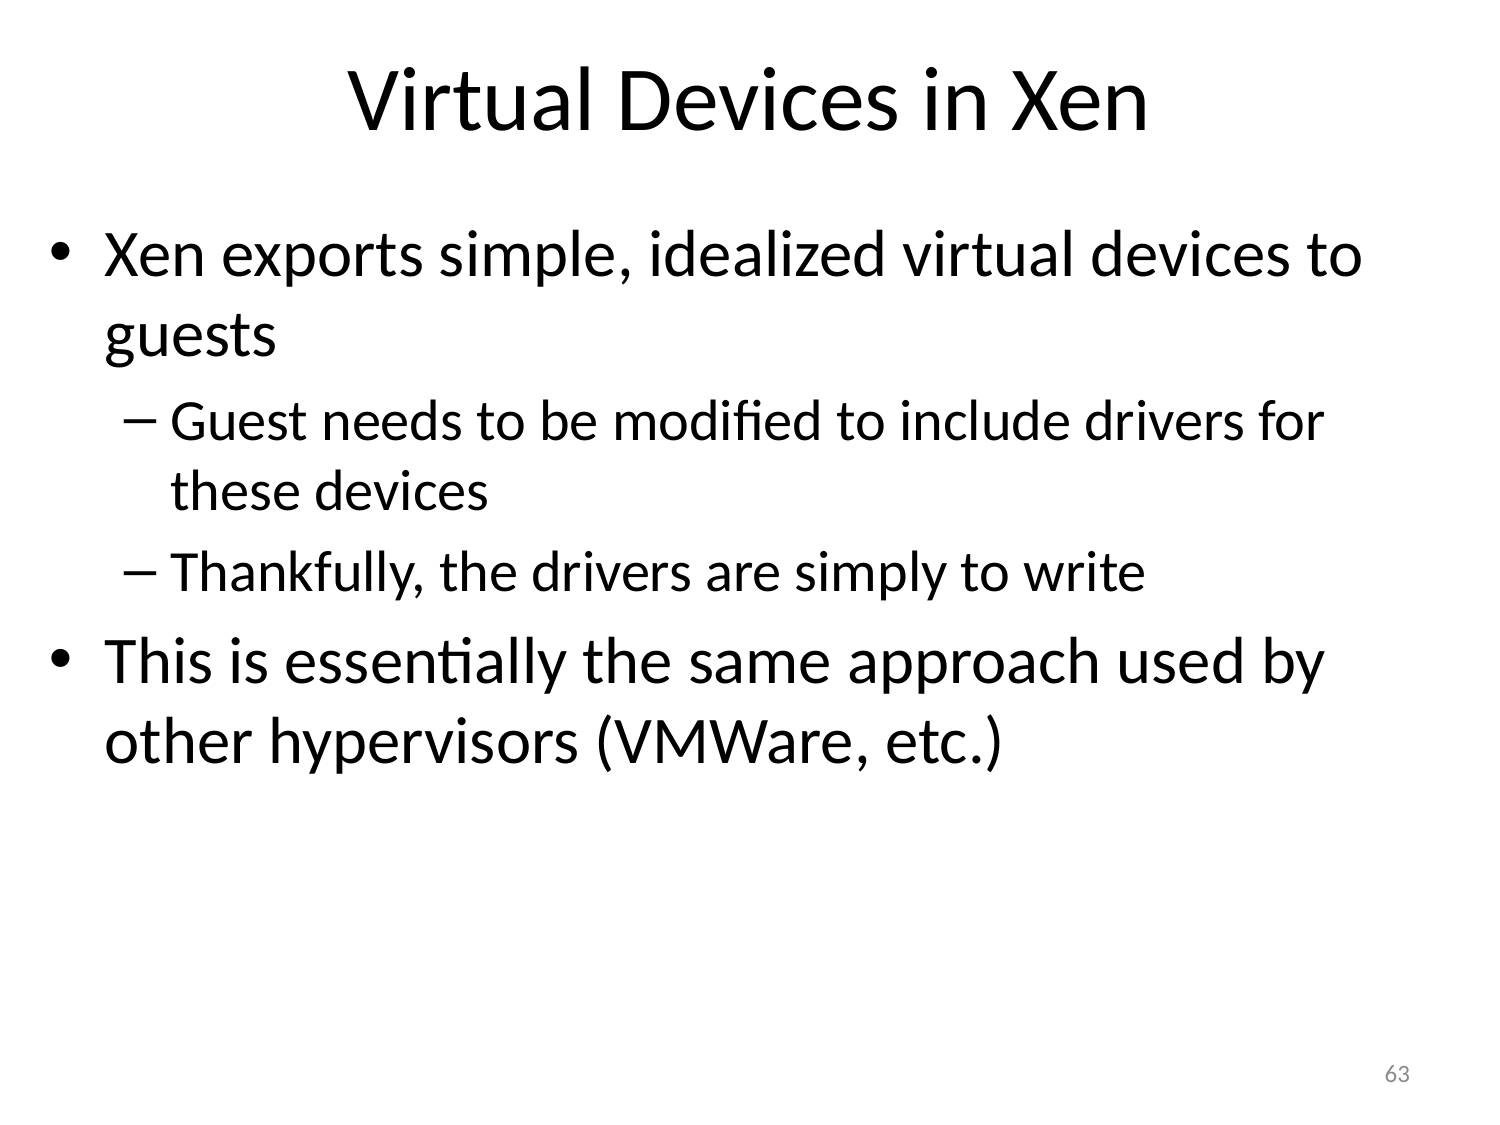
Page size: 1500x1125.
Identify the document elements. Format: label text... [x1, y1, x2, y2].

list Xen exports simple, idealized virtual devices to guests Guest needs to be modified to include drivers for these devices Thankfully, the drivers are simply to write This is essentially the same approach used by other hypervisors (VMWare, etc.) [33, 202, 1467, 1041]
slide_number <number> [1074, 1042, 1425, 1103]
title Virtual Devices in Xen [75, 0, 1425, 188]
